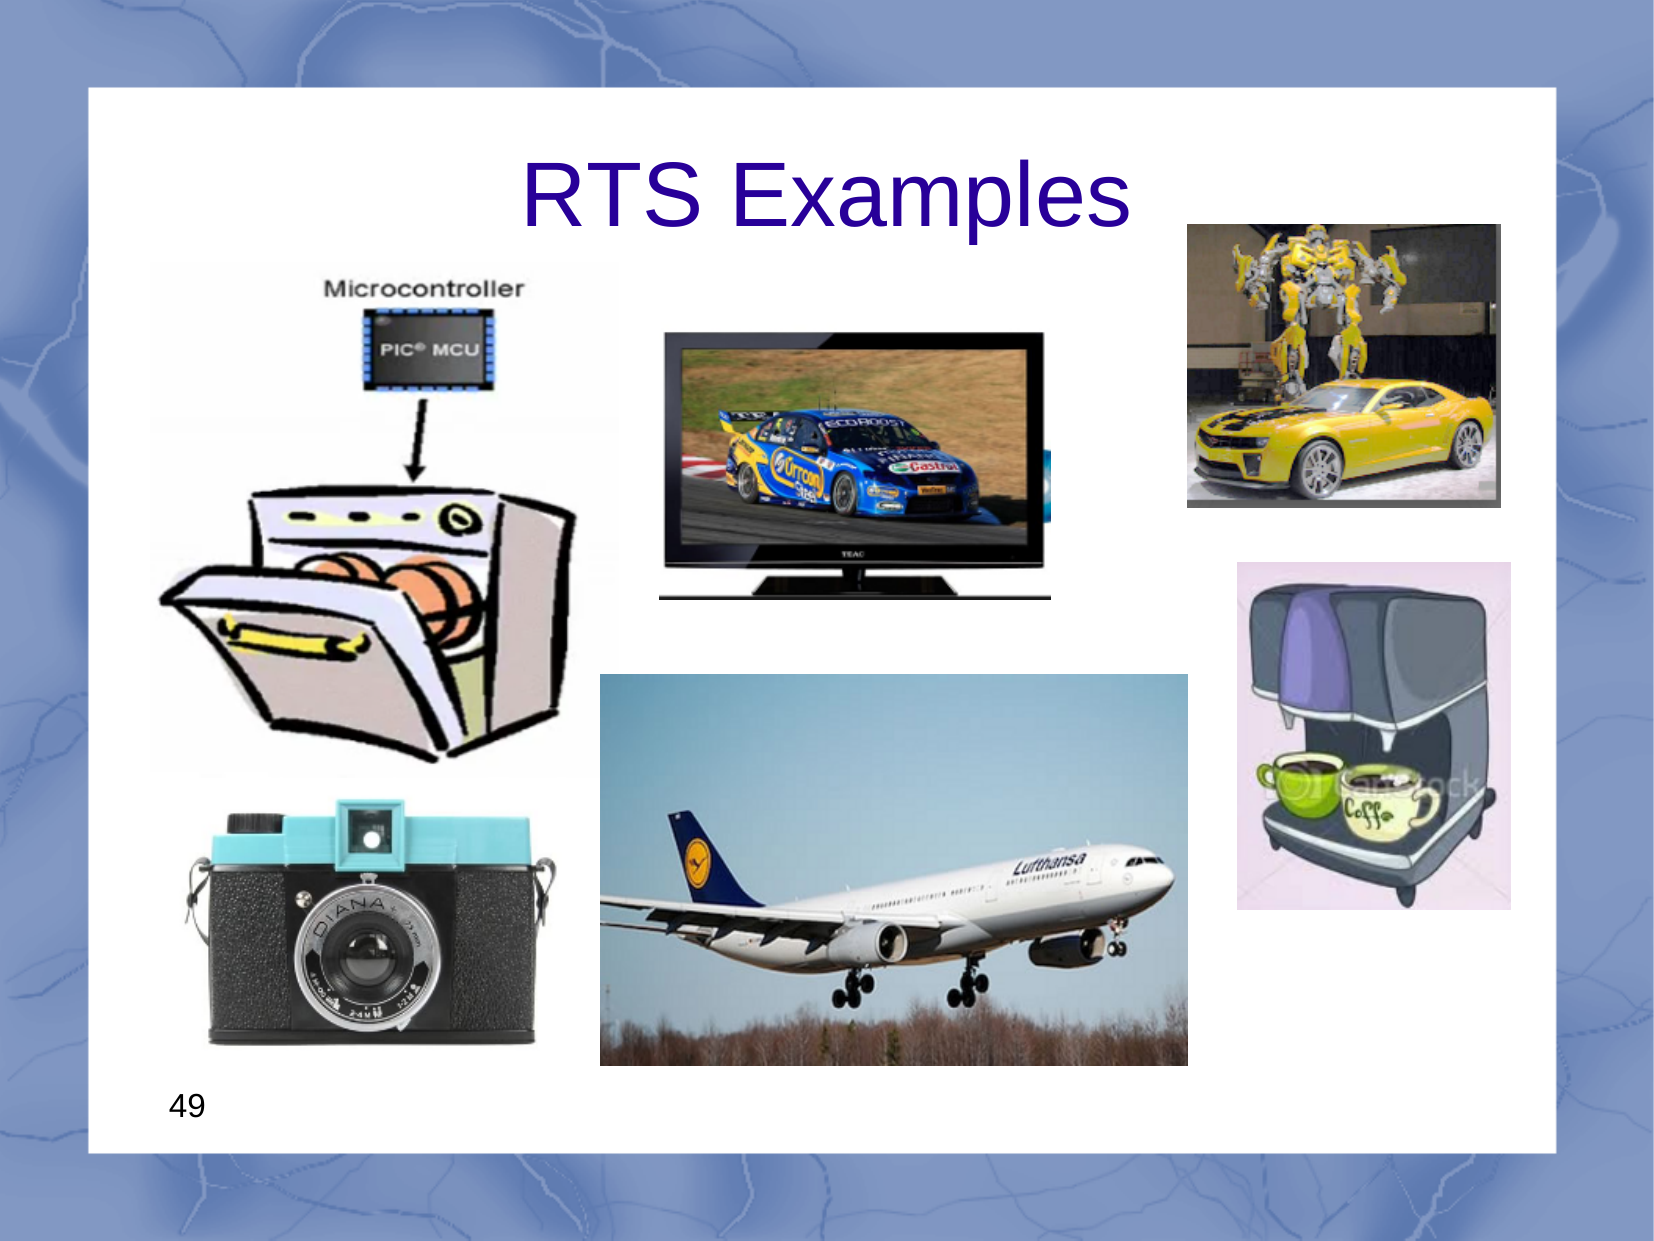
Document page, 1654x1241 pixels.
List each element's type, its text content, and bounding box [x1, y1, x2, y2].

title RTS Examples [118, 90, 1536, 298]
picture [0, 0, 1654, 1241]
